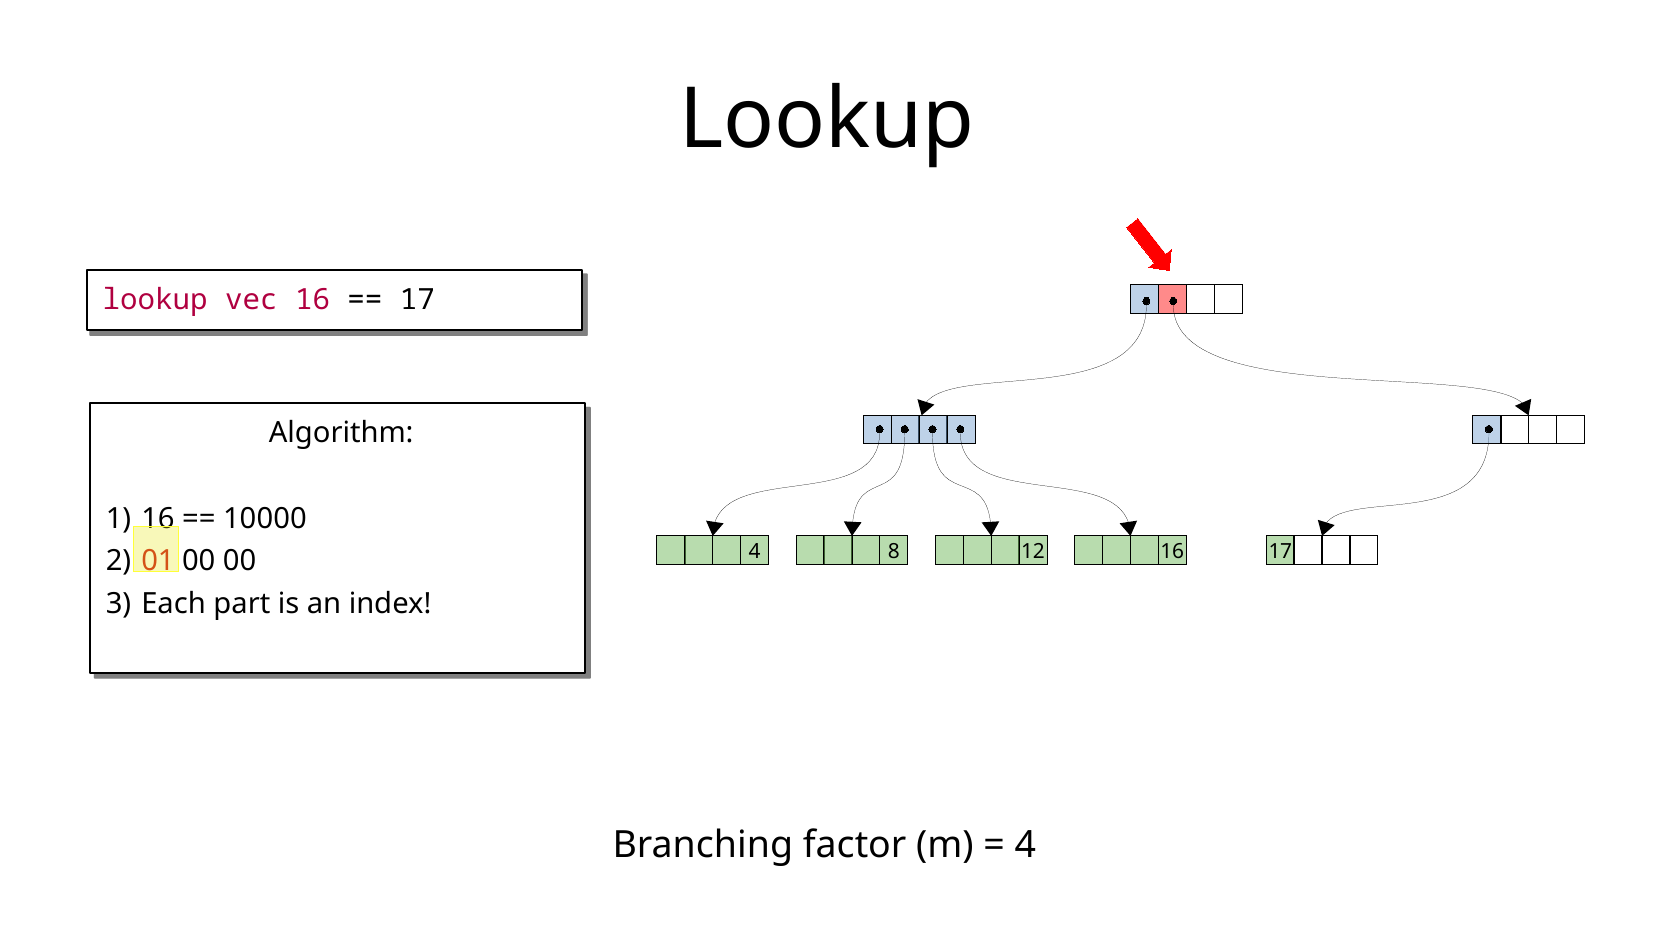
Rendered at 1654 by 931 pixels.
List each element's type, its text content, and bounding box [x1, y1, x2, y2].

text_box [1472, 415, 1500, 444]
text_box 17 [1266, 535, 1293, 565]
text_box [863, 415, 976, 444]
text_box Algorithm: 16 == 10000 01 00 00 Each part is an index! [90, 402, 586, 661]
title Lookup [82, 37, 1571, 193]
text_box [656, 535, 741, 565]
text_box [1130, 284, 1187, 314]
text_box Branching factor (m) = 4 [597, 810, 1057, 886]
text_box [796, 535, 880, 565]
text_box lookup vec 16 == 17 [86, 270, 582, 331]
text_box 8 [880, 535, 908, 565]
text_box [935, 535, 1020, 565]
text_box [133, 526, 179, 572]
text_box [1126, 218, 1172, 271]
text_box [1074, 535, 1159, 565]
text_box 4 [741, 535, 769, 565]
text_box 16 [1159, 535, 1187, 565]
text_box 12 [1020, 535, 1048, 565]
